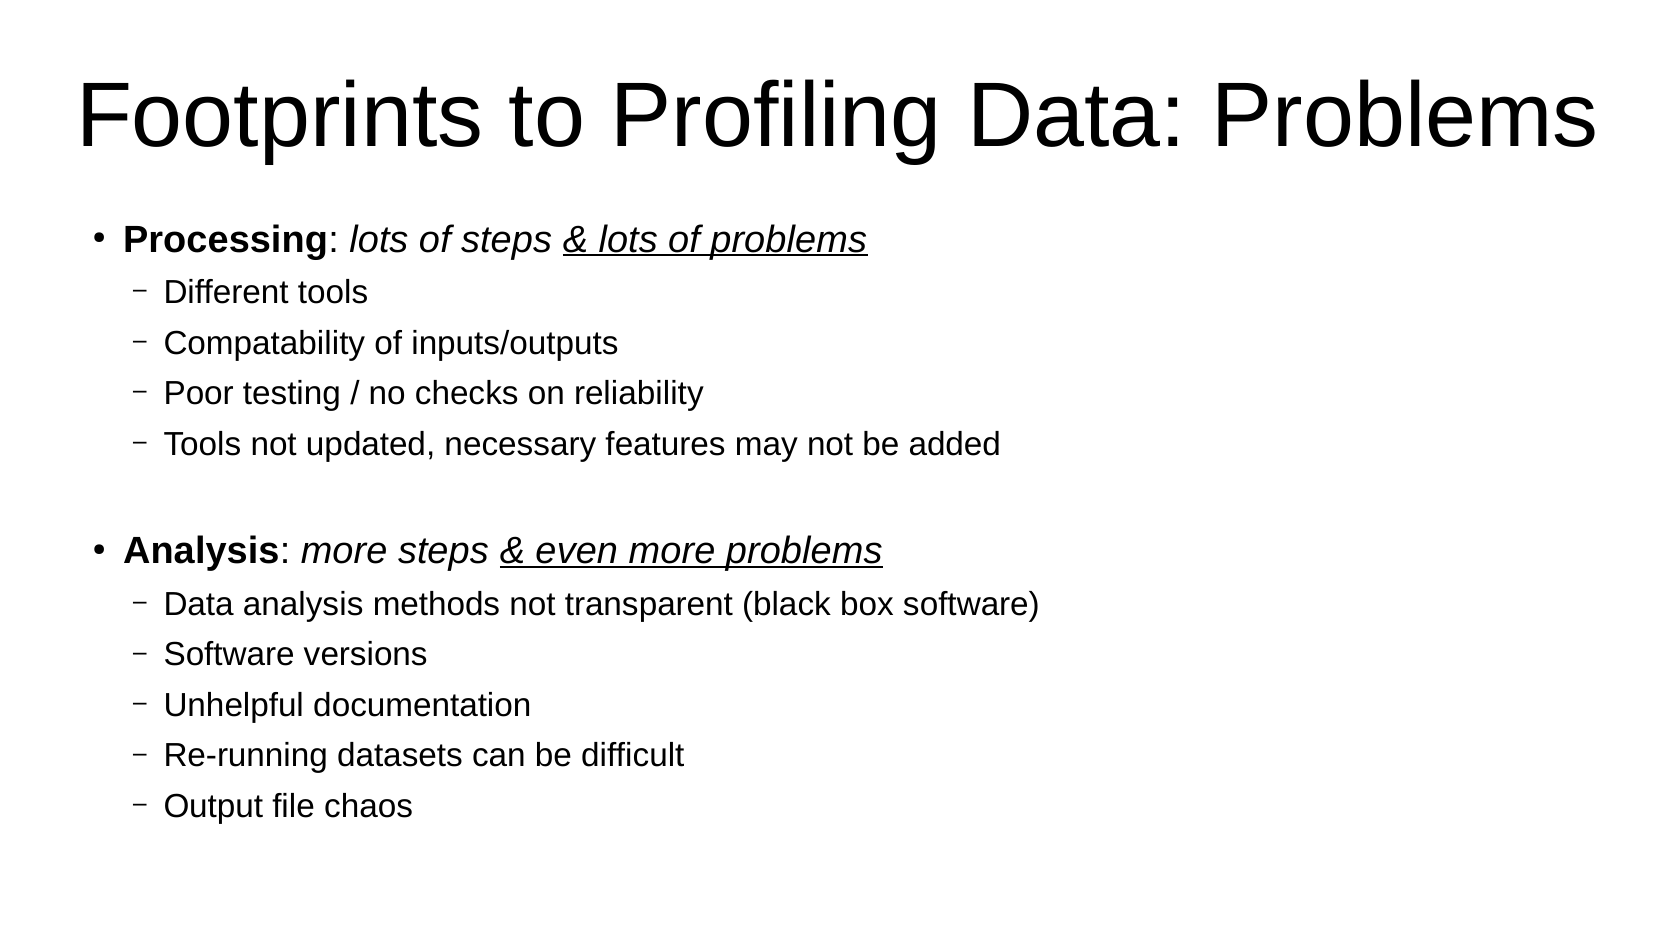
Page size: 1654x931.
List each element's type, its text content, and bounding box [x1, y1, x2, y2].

title Footprints to Profiling Data: Problems [70, 12, 1607, 218]
list Processing: lots of steps & lots of problems Different tools Compatability of inputs/outputs Poor testing / no checks on reliability Tools not updated, necessary features may not be added Analysis: more steps & even more problems Data analysis methods not transparent (black box software) Software versions Unhelpful documentation Re-running datasets can be difficult Output file chaos [82, 217, 1571, 827]
